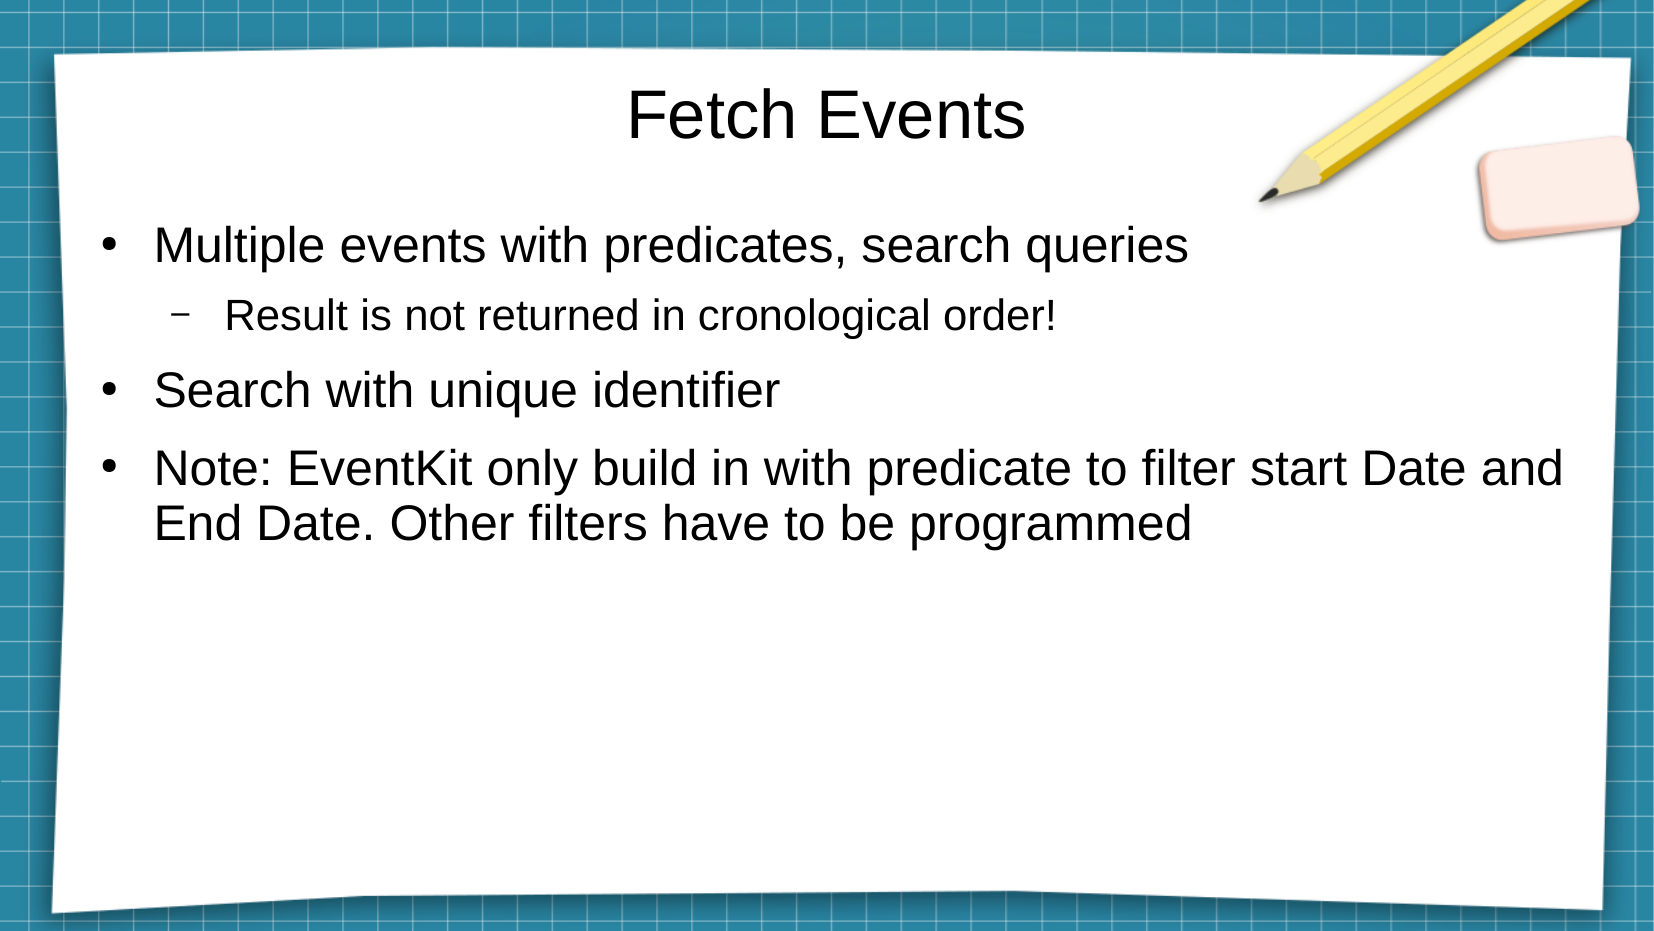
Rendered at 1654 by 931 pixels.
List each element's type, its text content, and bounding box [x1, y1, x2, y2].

list Multiple events with predicates, search queries Result is not returned in cronological order! Search with unique identifier Note: EventKit only build in with predicate to filter start Date and End Date. Other filters have to be programmed [82, 217, 1571, 758]
picture [0, 0, 1654, 931]
title Fetch Events [82, 37, 1571, 193]
